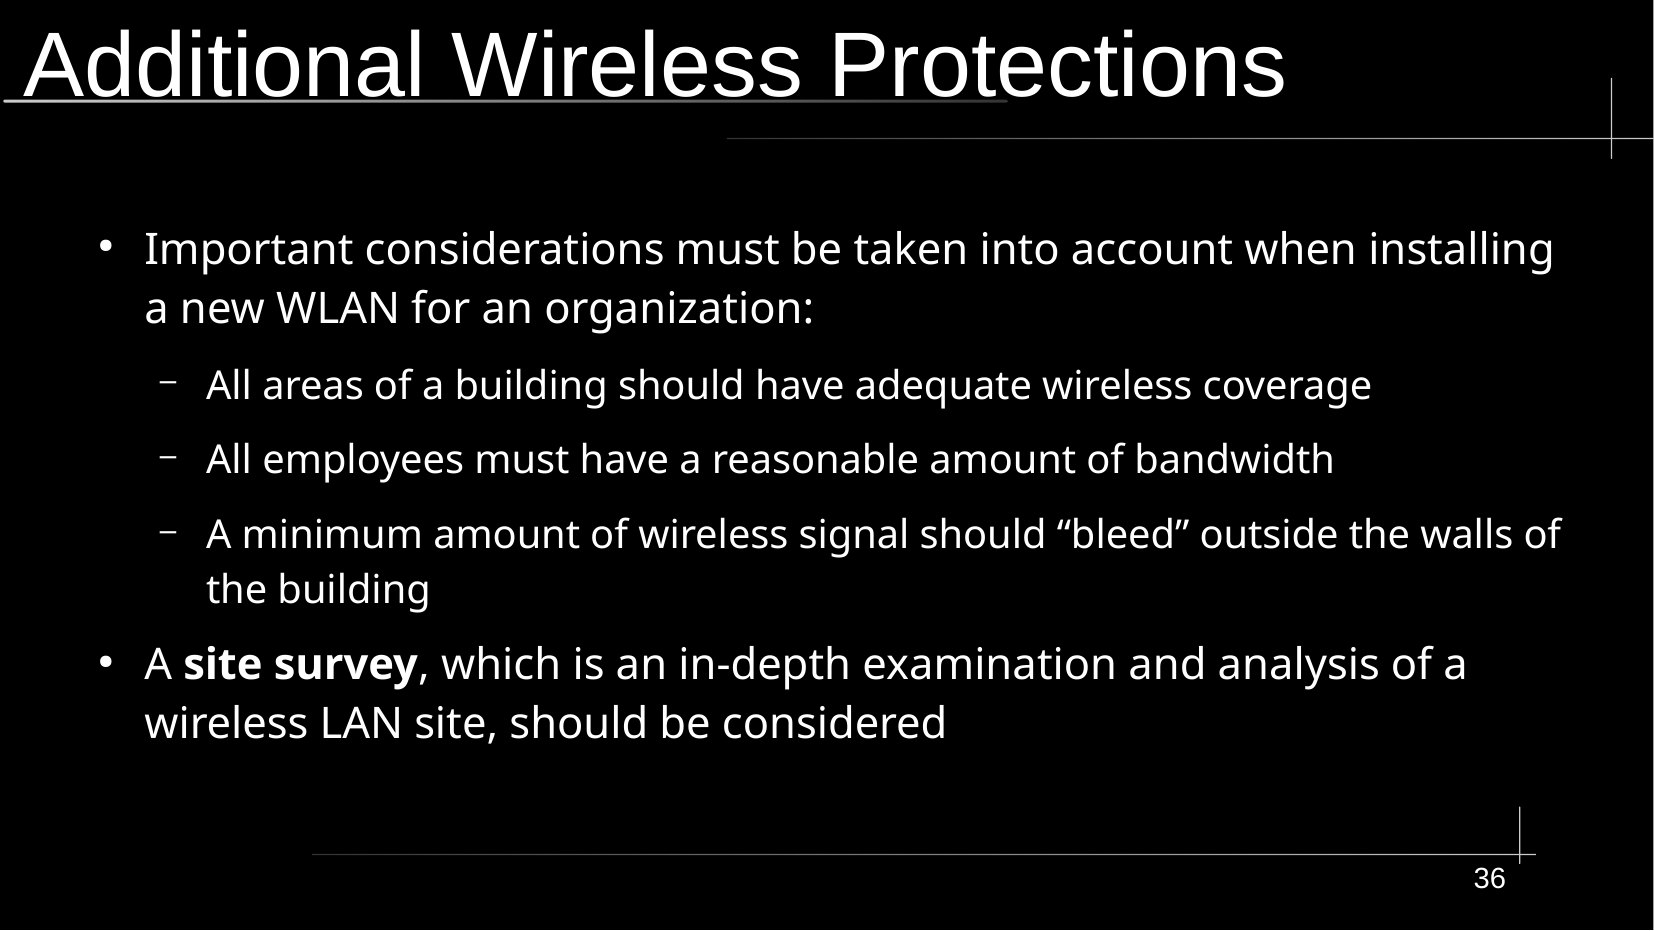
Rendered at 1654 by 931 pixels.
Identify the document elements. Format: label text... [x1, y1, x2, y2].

title Additional Wireless Protections [23, 11, 1589, 119]
list Important considerations must be taken into account when installing a new WLAN for an organization: All areas of a building should have adequate wireless coverage All employees must have a reasonable amount of bandwidth A minimum amount of wireless signal should “bleed” outside the walls of the building A site survey, which is an in-depth examination and analysis of a wireless LAN site, should be considered [82, 217, 1571, 758]
